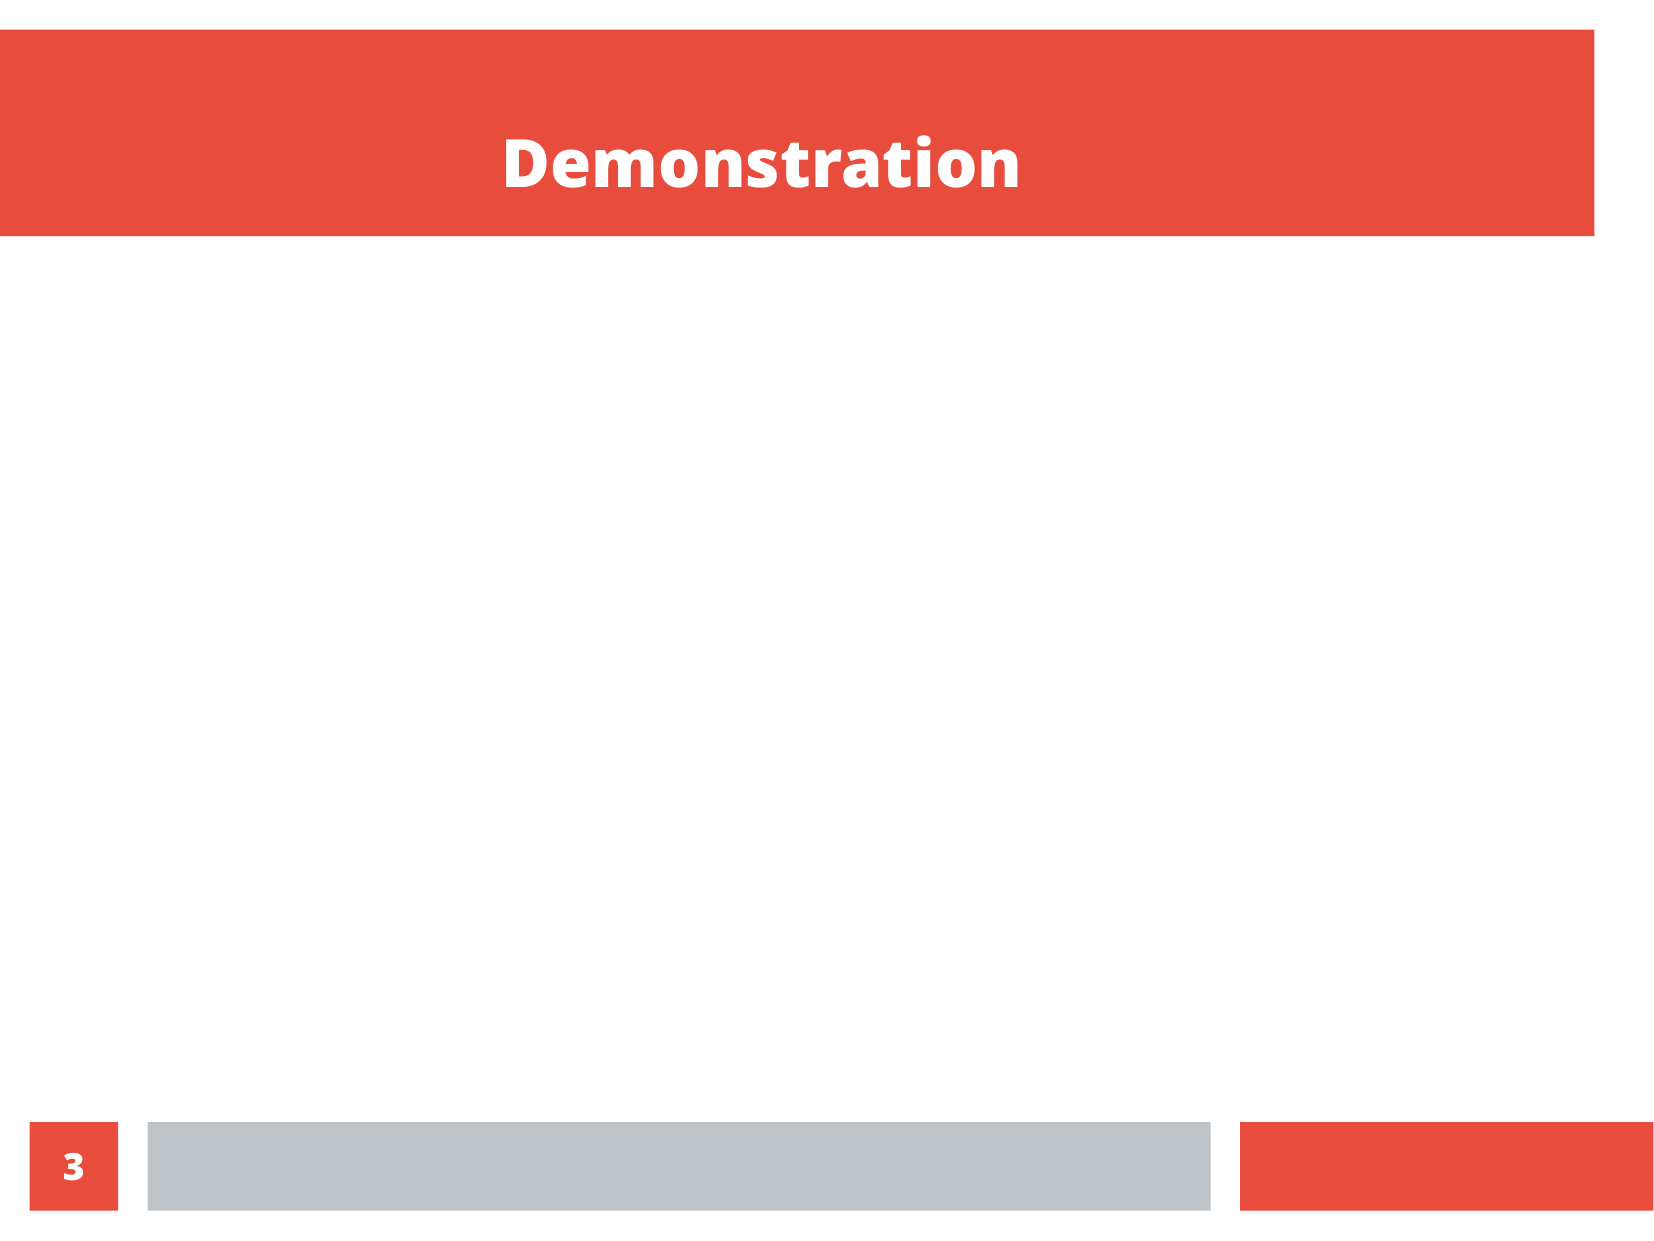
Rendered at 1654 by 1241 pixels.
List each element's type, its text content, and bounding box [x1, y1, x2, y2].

title Demonstration [59, 59, 1595, 207]
